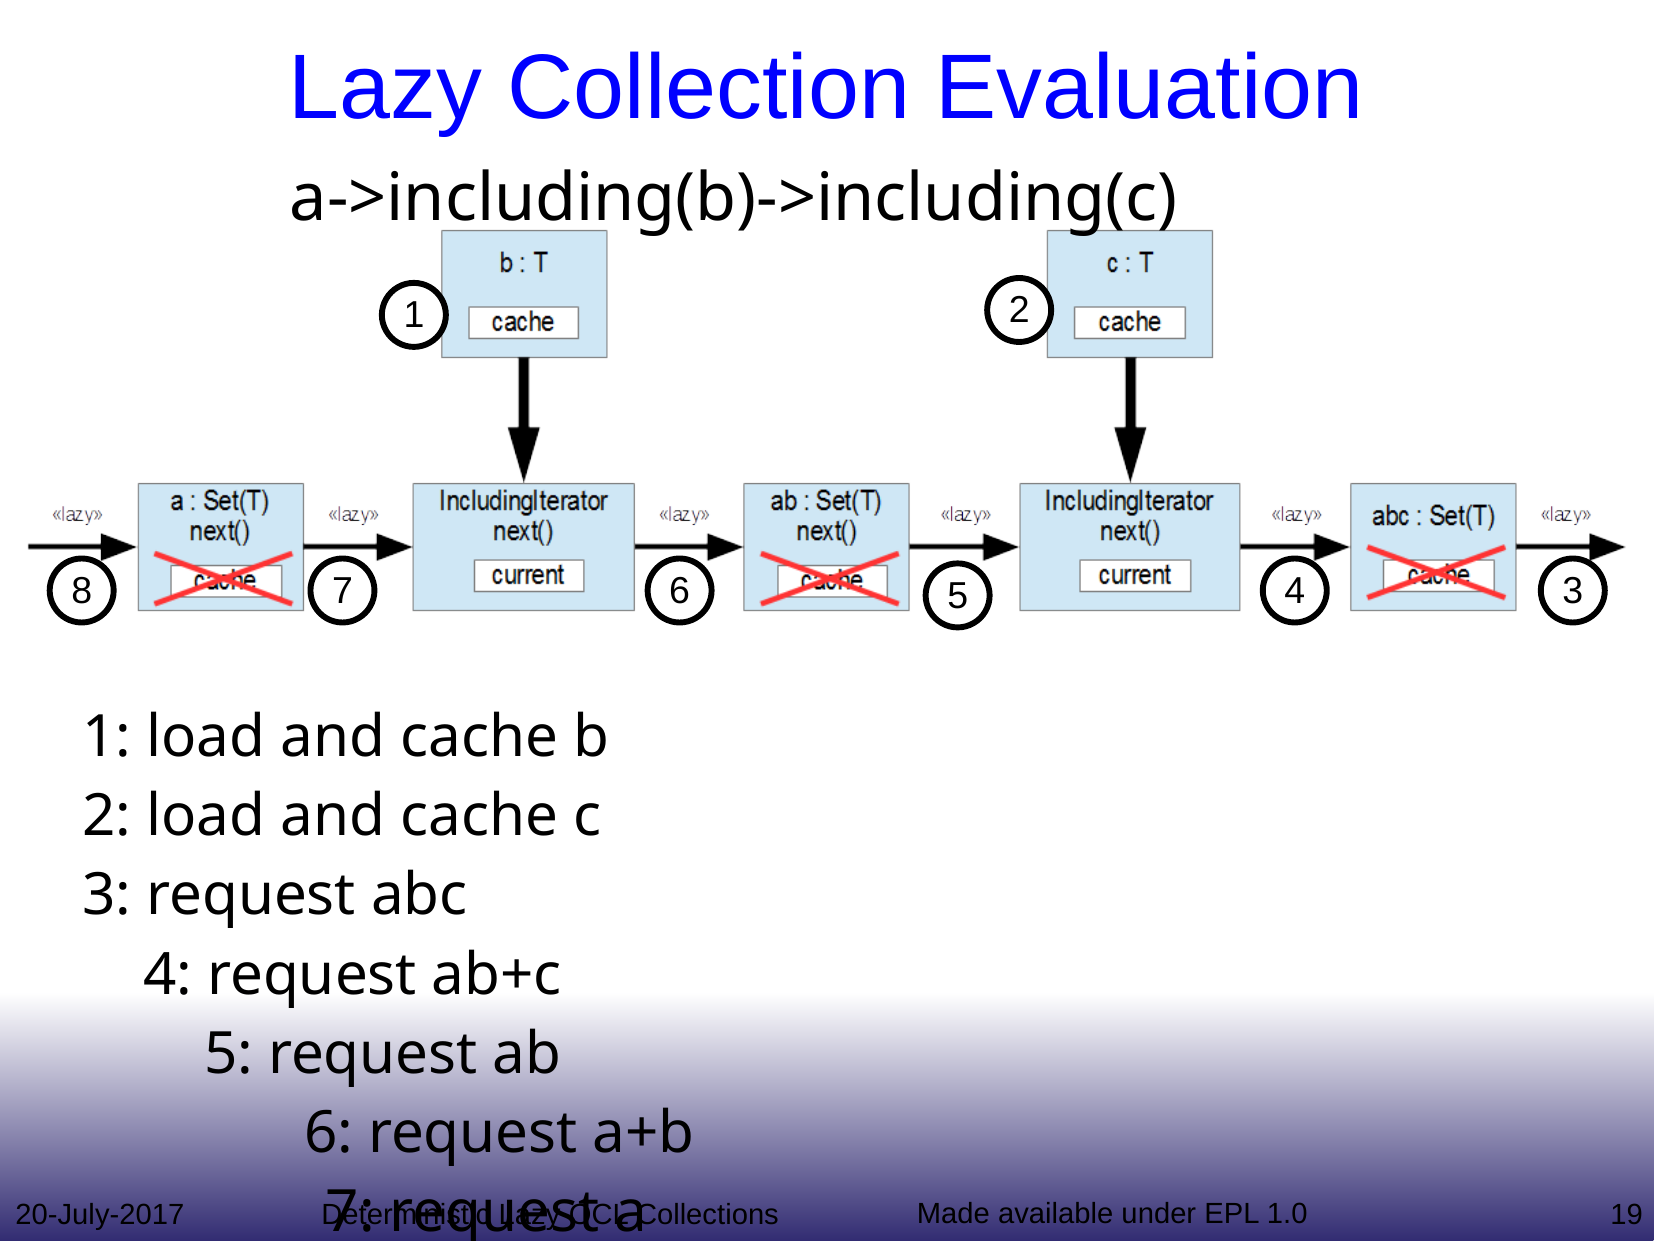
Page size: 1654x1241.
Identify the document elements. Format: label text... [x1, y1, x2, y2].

text_box 3 [1540, 558, 1605, 623]
text_box 6 [647, 558, 712, 623]
picture [27, 167, 82, 736]
list a->including(b)->including(c) 1: load and cache b 2: load and cache c 3: request abc 4: request ab+c 5: request ab 6: request a+b 7: request a 8: request a 5 small iterators [82, 149, 1571, 1180]
text_box 7 [310, 558, 375, 623]
text_box 8 [49, 558, 114, 623]
picture [1571, 167, 1654, 736]
text_box 2 [987, 277, 1052, 342]
title Lazy Collection Evaluation [82, 0, 1571, 149]
text_box 4 [1262, 558, 1327, 623]
text_box 1 [381, 282, 446, 347]
text_box 5 [925, 563, 990, 628]
